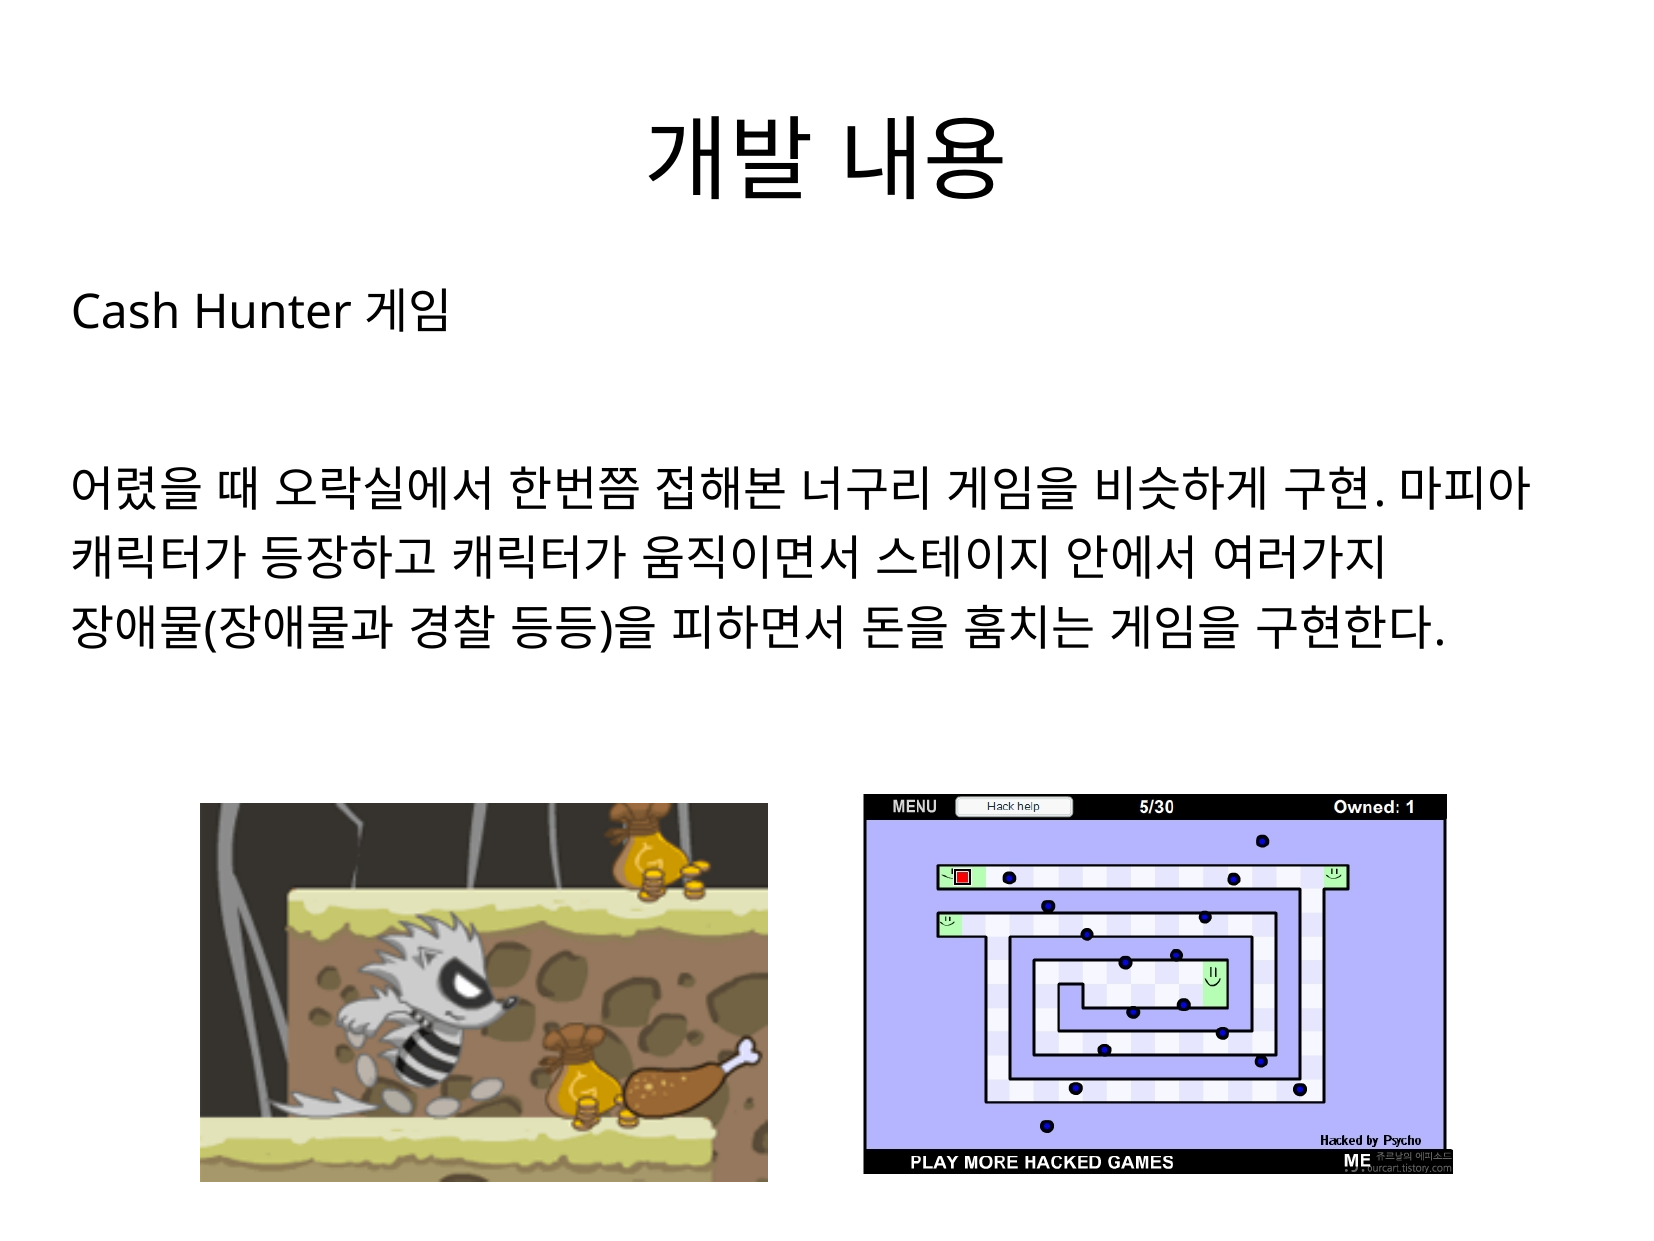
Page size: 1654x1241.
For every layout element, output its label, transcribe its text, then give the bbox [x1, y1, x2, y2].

picture [862, 791, 1454, 1175]
title 개발 내용 [82, 49, 1571, 257]
list Cash Hunter 게임 어렸을 때 오락실에서 한번쯤 접해본 너구리 게임을 비슷하게 구현. 마피아 캐릭터가 등장하고 캐릭터가 움직이면서 스테이지 안에서 여러가지 장애물(장애물과 경찰 등등)을 피하면서 돈을 훔치는 게임을 구현한다. [70, 272, 1536, 721]
picture [200, 803, 768, 1182]
